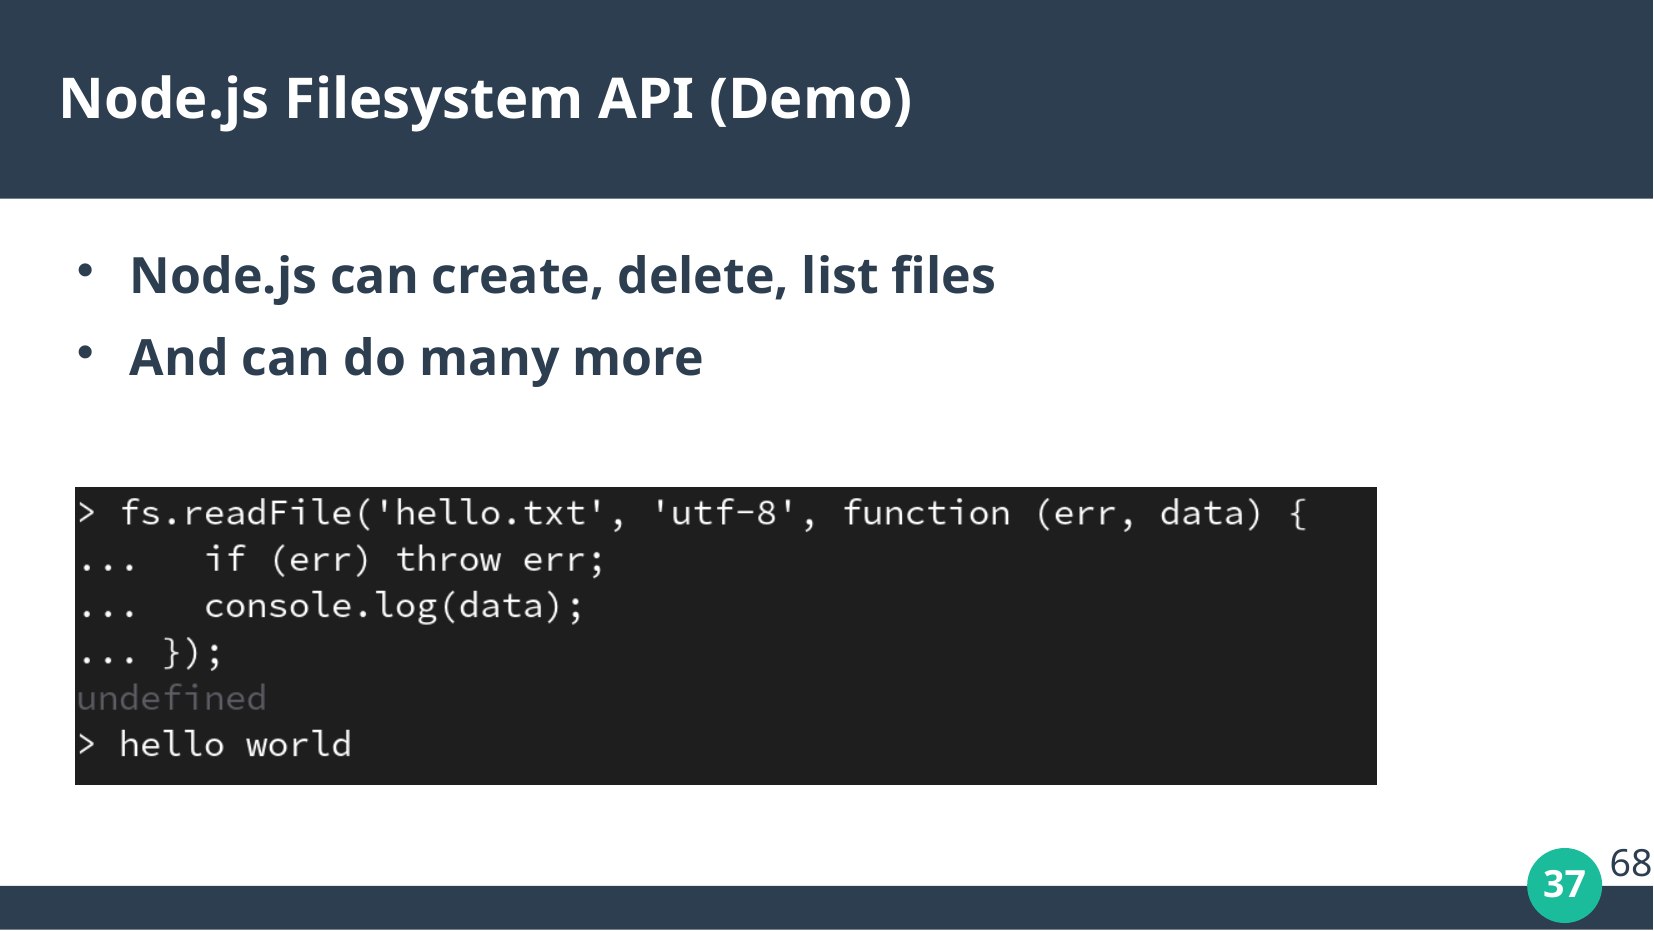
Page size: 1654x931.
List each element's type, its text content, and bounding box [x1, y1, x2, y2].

text_box 68 [1588, 830, 1654, 899]
list Node.js can create, delete, list files And can do many more [59, 243, 1594, 864]
picture [75, 487, 1377, 785]
title Node.js Filesystem API (Demo) [59, 37, 1594, 155]
